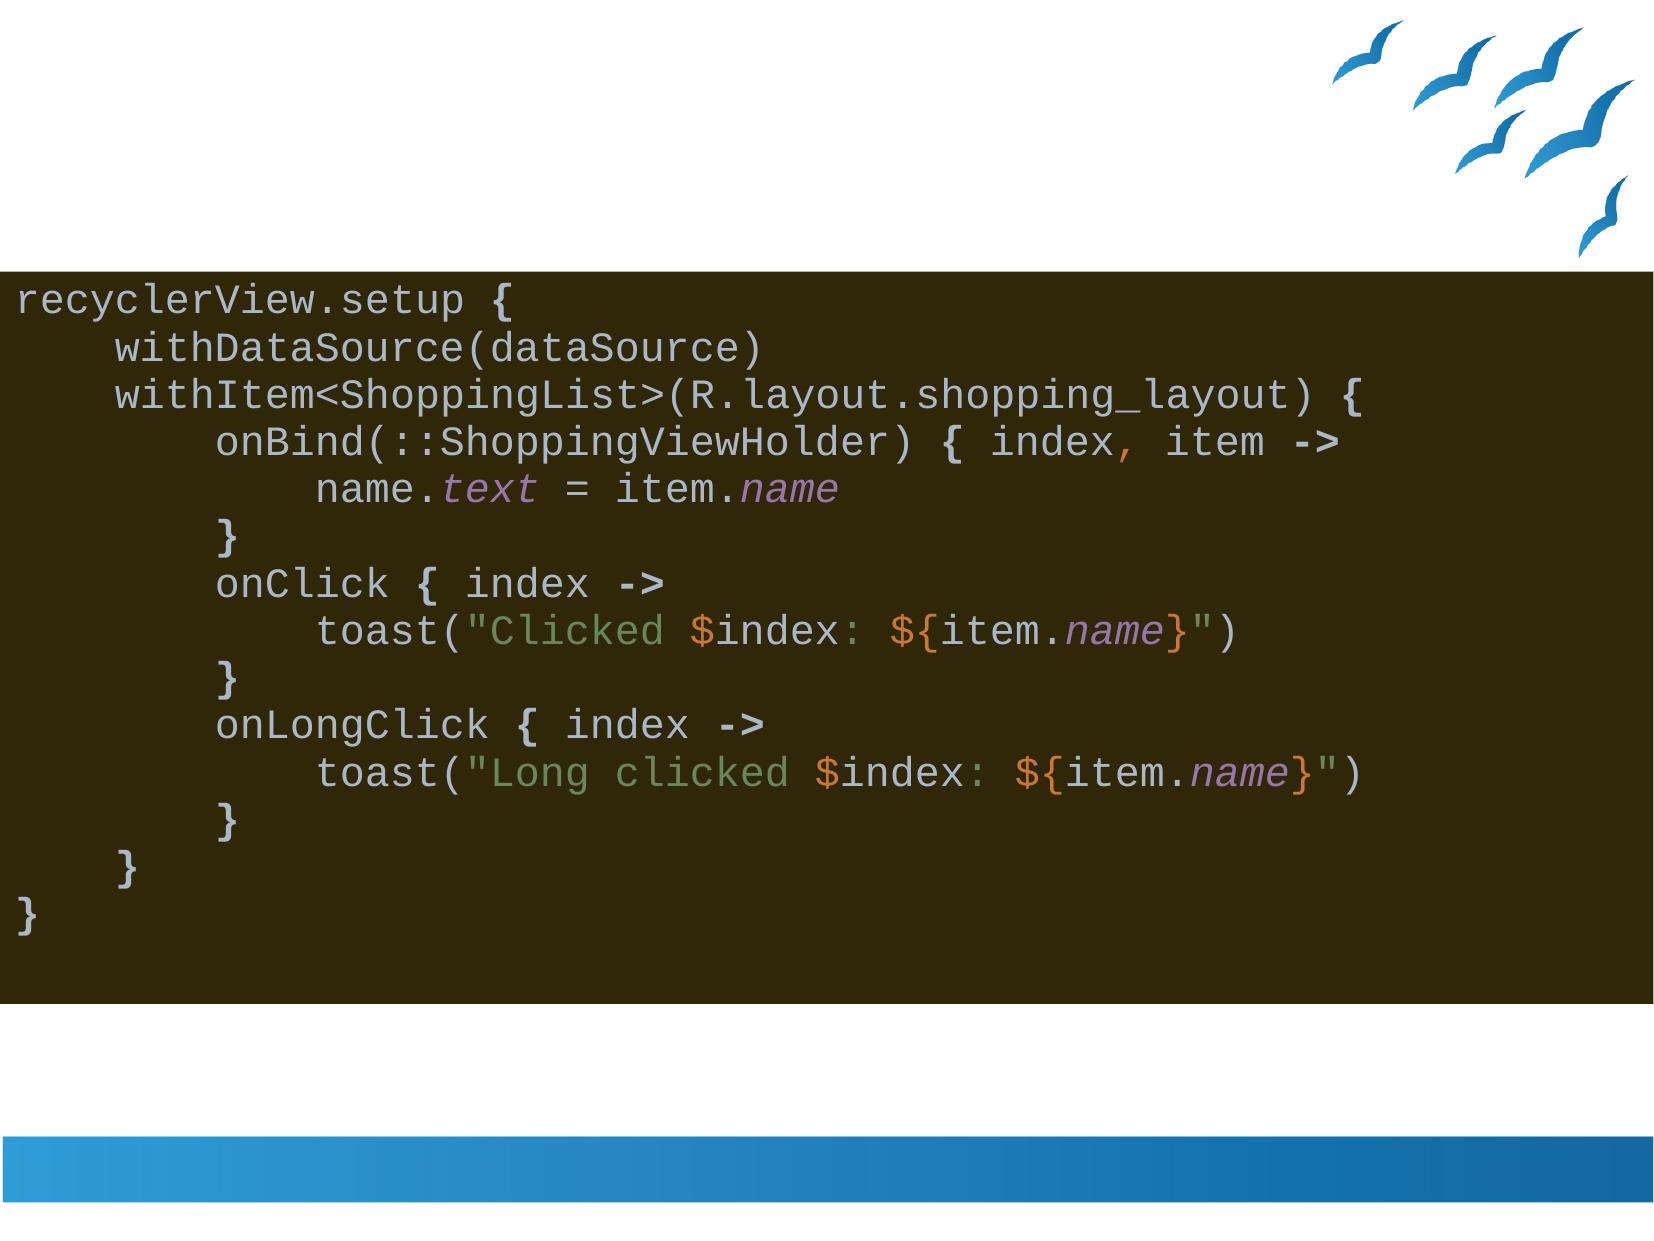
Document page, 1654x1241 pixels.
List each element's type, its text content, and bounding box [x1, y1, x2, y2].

text_box recyclerView.setup { withDataSource(dataSource) withItem<ShoppingList>(R.layout.shopping_layout) { onBind(::ShoppingViewHolder) { index, item -> name.text = item.name } onClick { index -> toast("Clicked $index: ${item.name}") } onLongClick { index -> toast("Long clicked $index: ${item.name}") } } } [0, 271, 1654, 1004]
picture [0, 1004, 1654, 1241]
picture [0, 0, 1654, 271]
